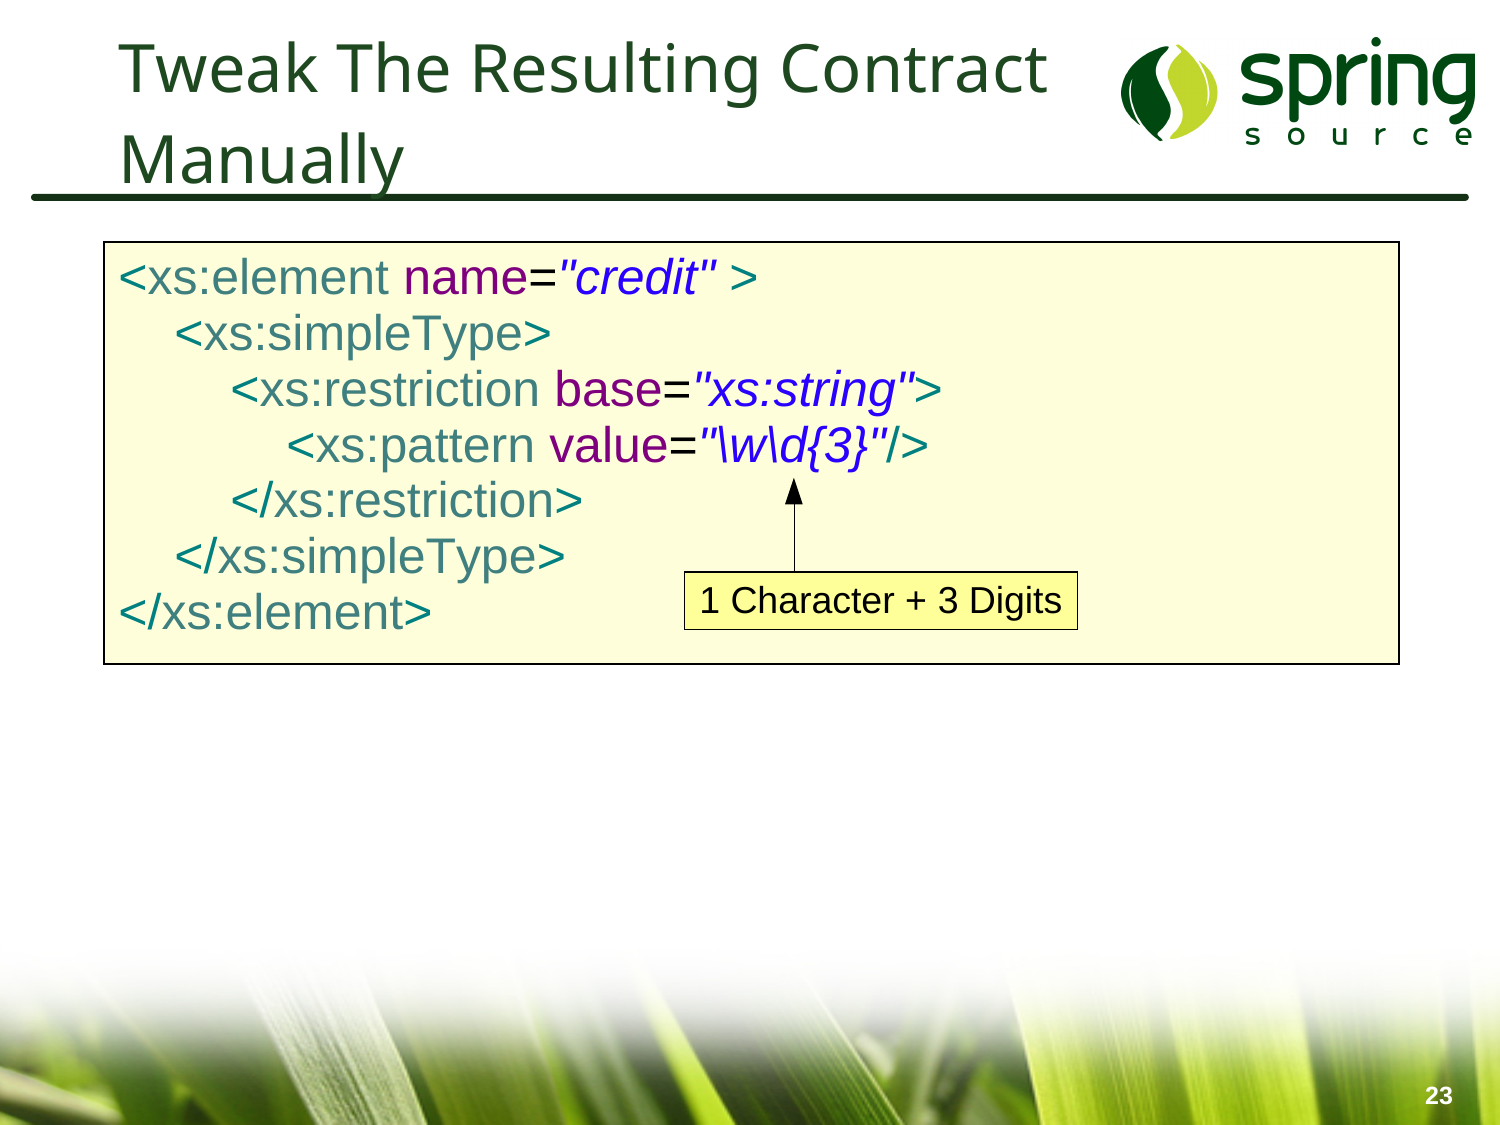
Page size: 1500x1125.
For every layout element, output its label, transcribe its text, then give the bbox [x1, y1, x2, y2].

picture [0, 944, 1500, 1125]
title Tweak The Resulting Contract Manually [103, 13, 1136, 191]
text_box <xs:element name="credit" > <xs:simpleType> <xs:restriction base="xs:string"> <xs:pattern value="\w\d{3}"/> </xs:restriction> </xs:simpleType> </xs:element> [103, 242, 1400, 665]
text_box 1 Character + 3 Digits [684, 572, 1078, 630]
picture [1136, 37, 1475, 145]
